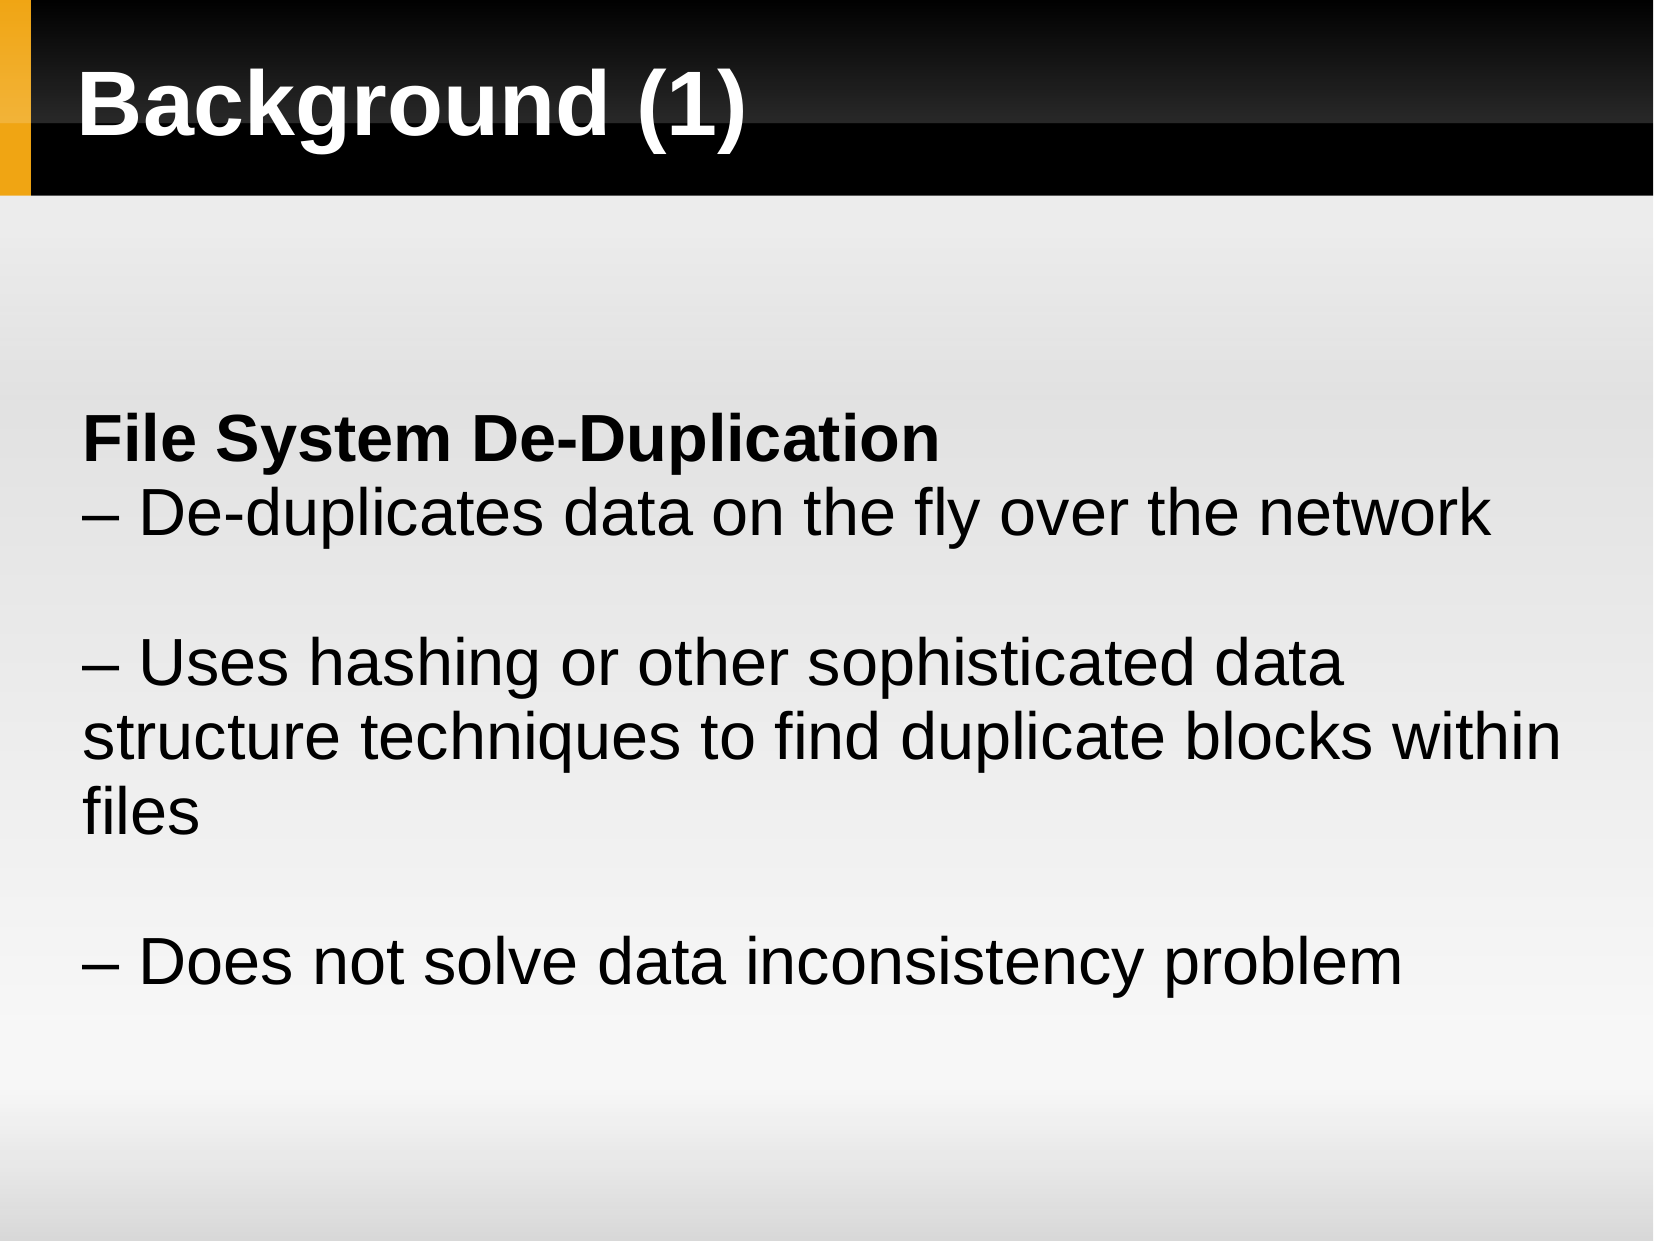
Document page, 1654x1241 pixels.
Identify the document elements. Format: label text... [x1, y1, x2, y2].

picture [0, 0, 1654, 1241]
subtitle File System De-Duplication – De-duplicates data on the fly over the network – Uses hashing or other sophisticated data structure techniques to find duplicate blocks within files – Does not solve data inconsistency problem [82, 290, 1571, 1109]
title Background (1) [76, 0, 1565, 208]
